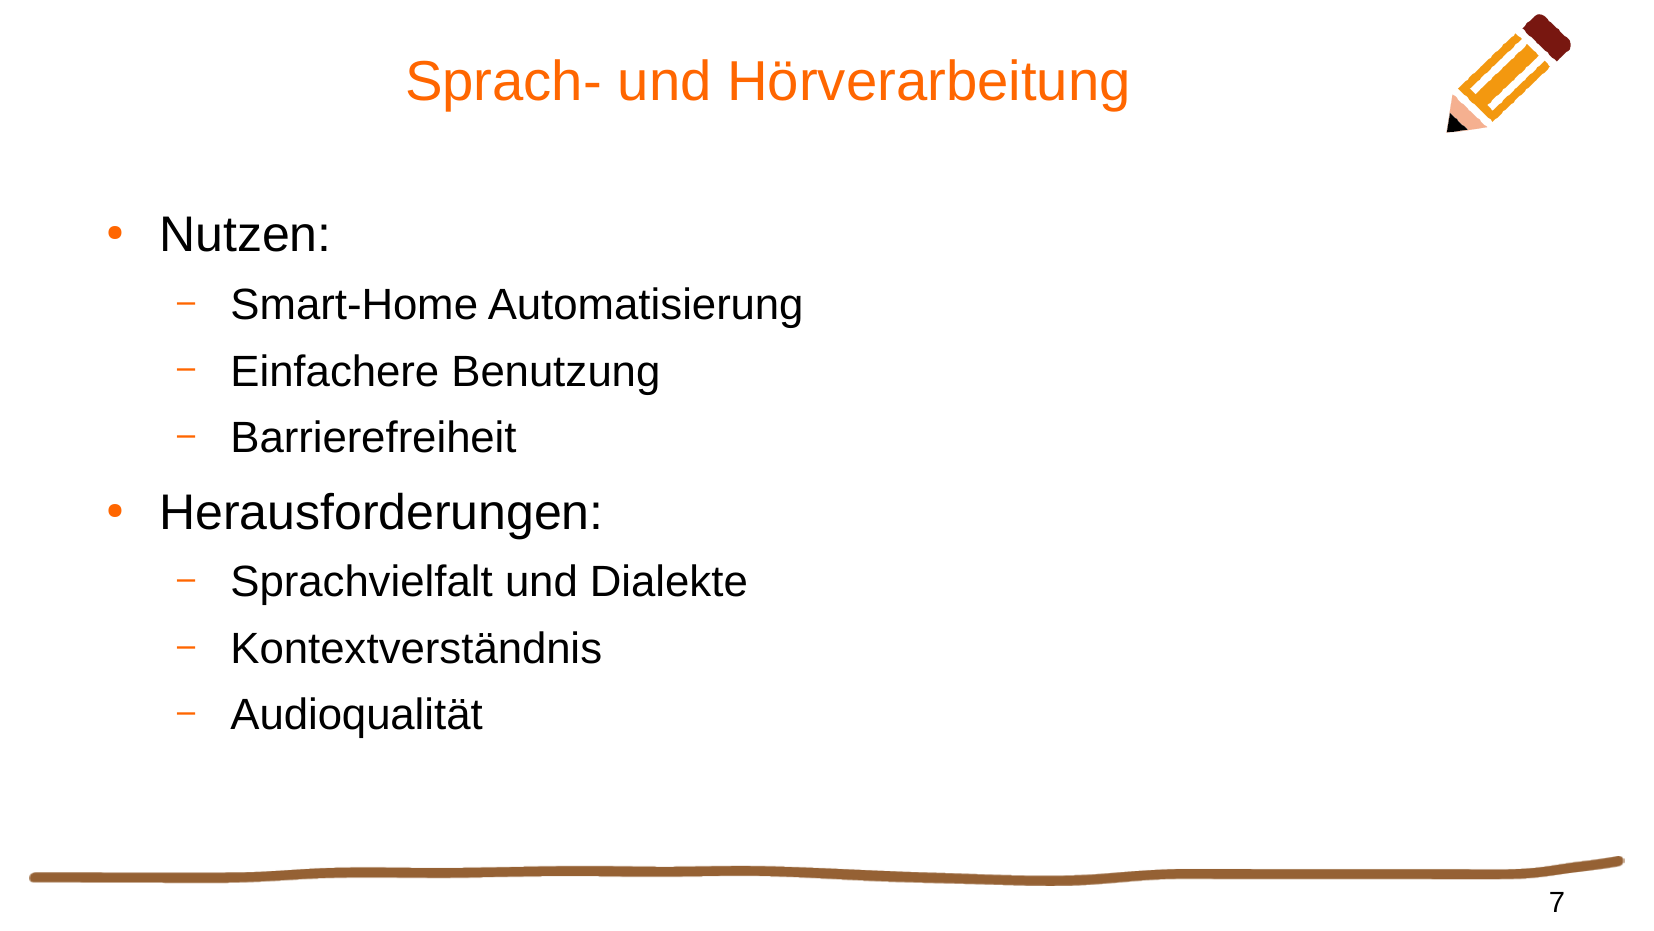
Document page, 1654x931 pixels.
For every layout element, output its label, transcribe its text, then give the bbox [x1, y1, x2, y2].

picture [29, 856, 1625, 886]
list Nutzen: Smart-Home Automatisierung Einfachere Benutzung Barrierefreiheit Herausforderungen: Sprachvielfalt und Dialekte Kontextverständnis Audioqualität [88, 206, 1565, 857]
picture [1446, 14, 1571, 133]
title Sprach- und Hörverarbeitung [88, 29, 1447, 133]
